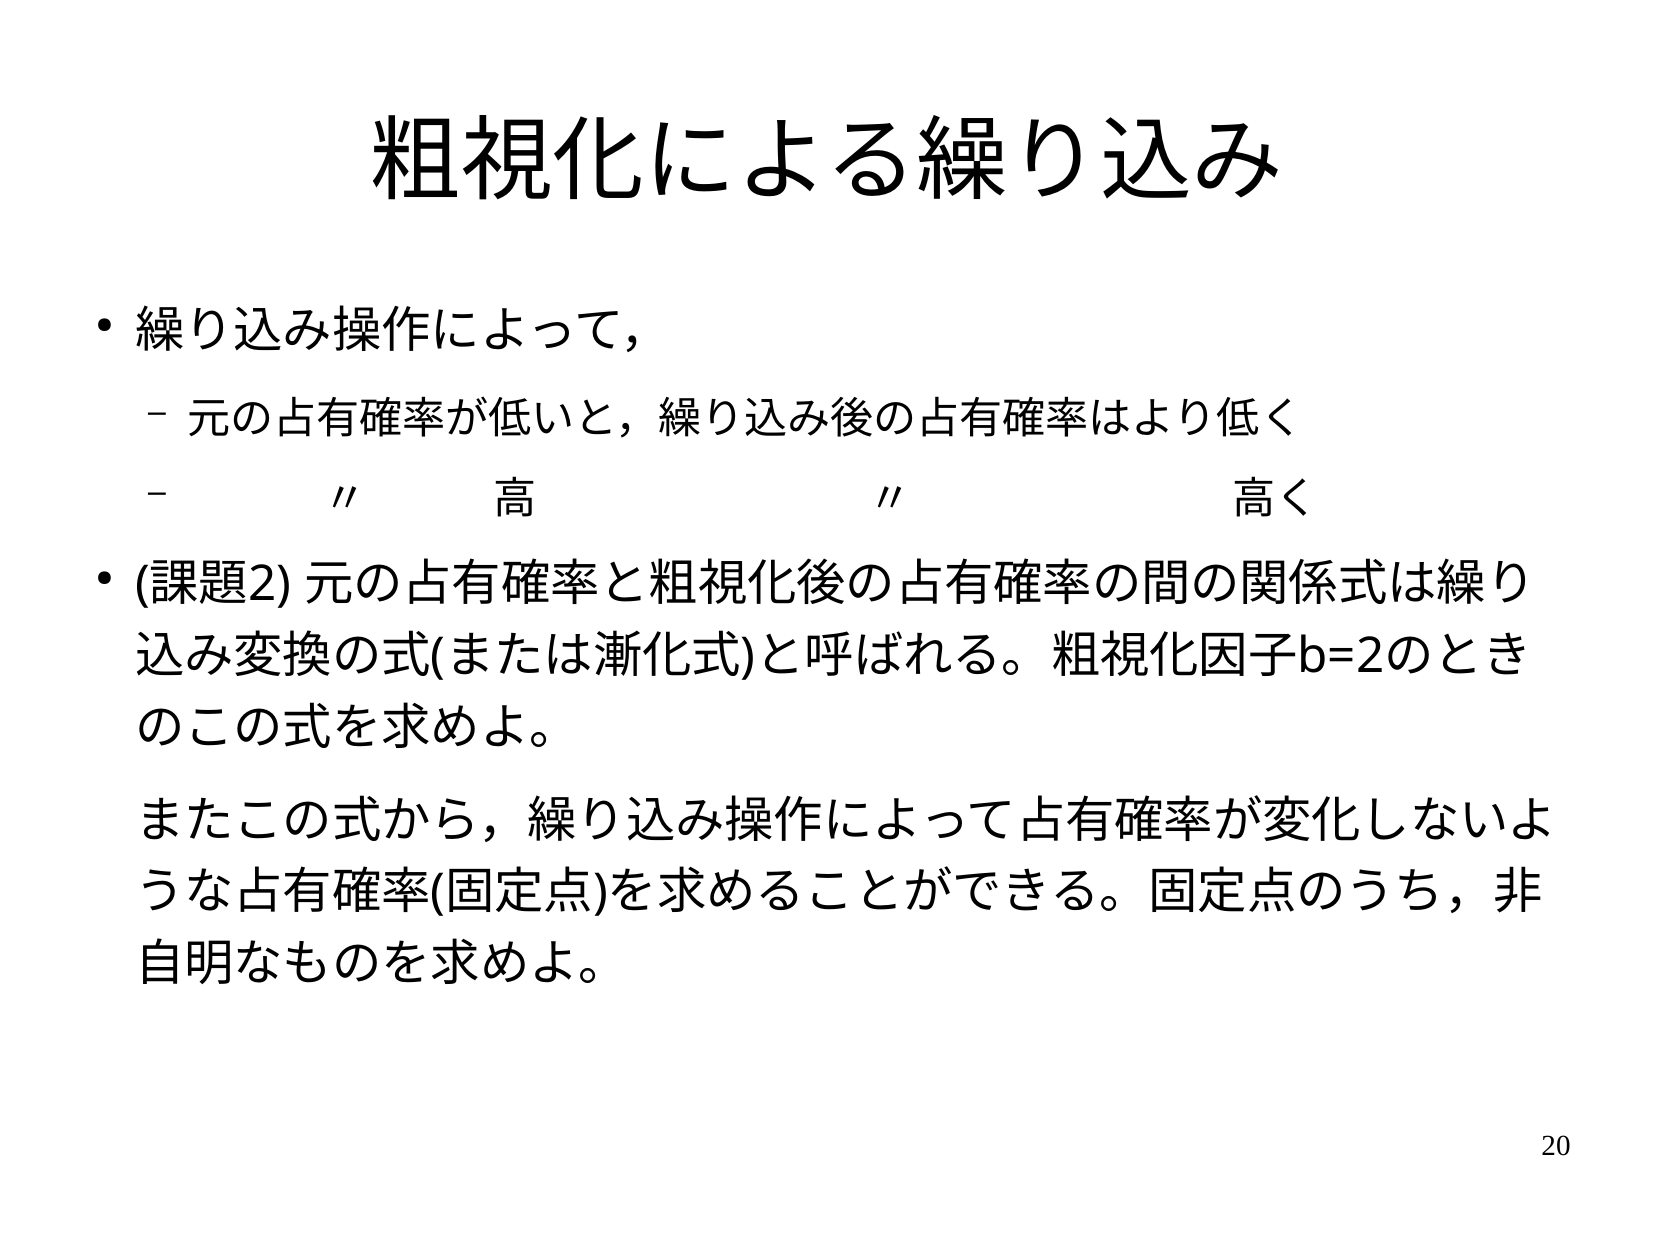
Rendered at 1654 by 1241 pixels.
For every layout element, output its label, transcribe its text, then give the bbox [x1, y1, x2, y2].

list 繰り込み操作によって， 元の占有確率が低いと，繰り込み後の占有確率はより低く 〃 高 〃 高く (課題2) 元の占有確率と粗視化後の占有確率の間の関係式は繰り込み変換の式(または漸化式)と呼ばれる。粗視化因子b=2のときのこの式を求めよ。 またこの式から，繰り込み操作によって占有確率が変化しないような占有確率(固定点)を求めることができる。固定点のうち，非自明なものを求めよ。 [82, 290, 1571, 1010]
title 粗視化による繰り込み [82, 49, 1571, 257]
